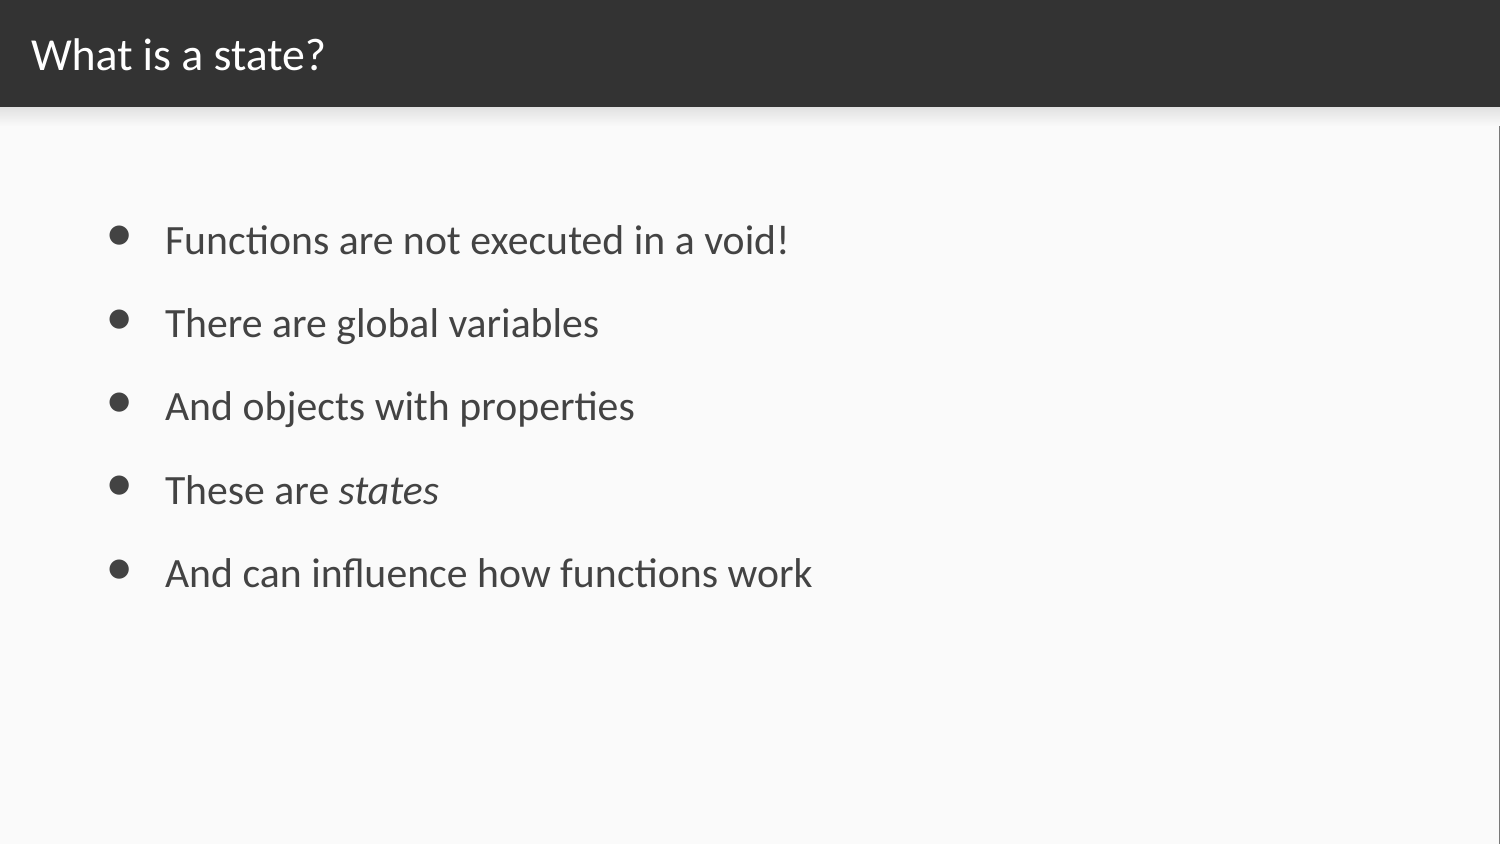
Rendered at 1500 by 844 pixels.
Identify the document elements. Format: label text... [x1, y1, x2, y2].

title What is a state? [16, 2, 1464, 102]
list Functions are not executed in a void! There are global variables And objects with properties These are states And can influence how functions work [75, 197, 1425, 687]
